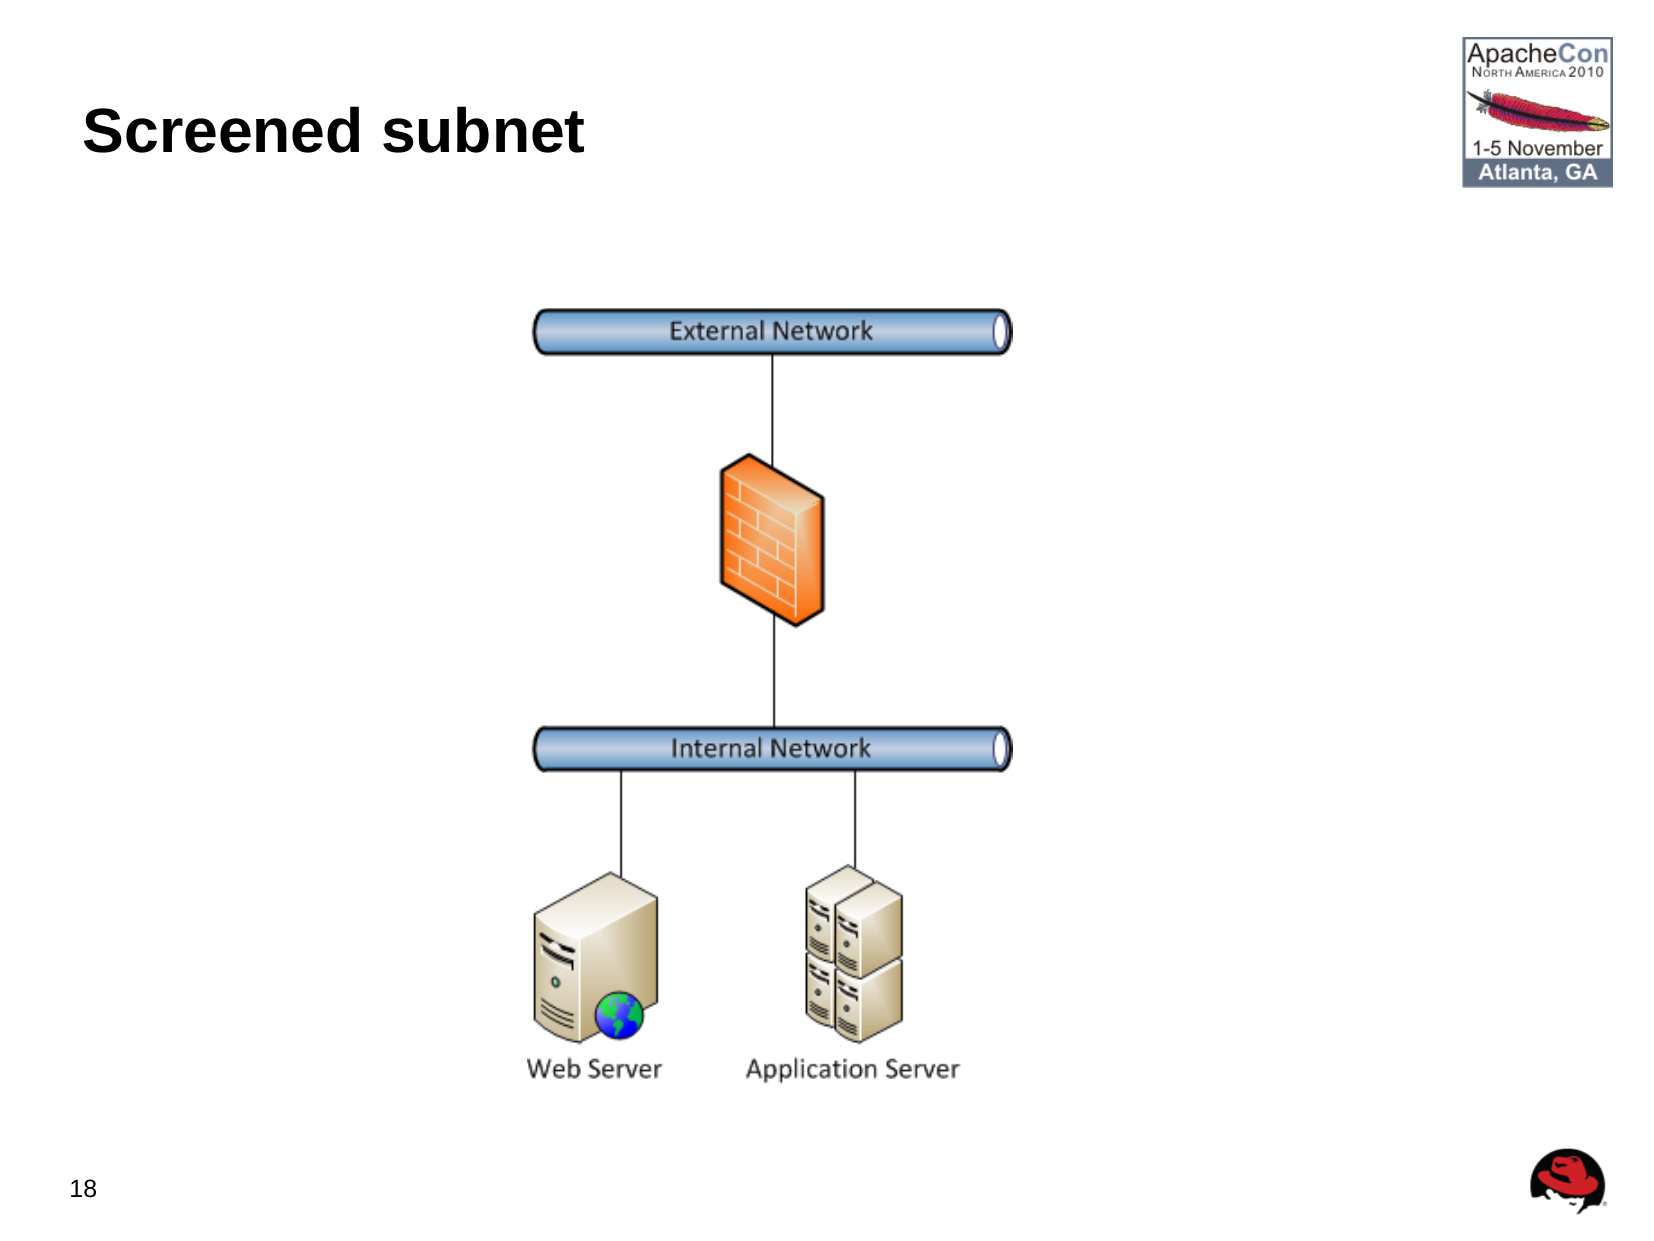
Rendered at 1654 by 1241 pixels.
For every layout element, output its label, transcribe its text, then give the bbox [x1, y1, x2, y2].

picture [527, 308, 1013, 1088]
title Screened subnet [82, 37, 1571, 226]
picture [1571, 37, 1613, 188]
picture [1529, 1146, 1613, 1224]
